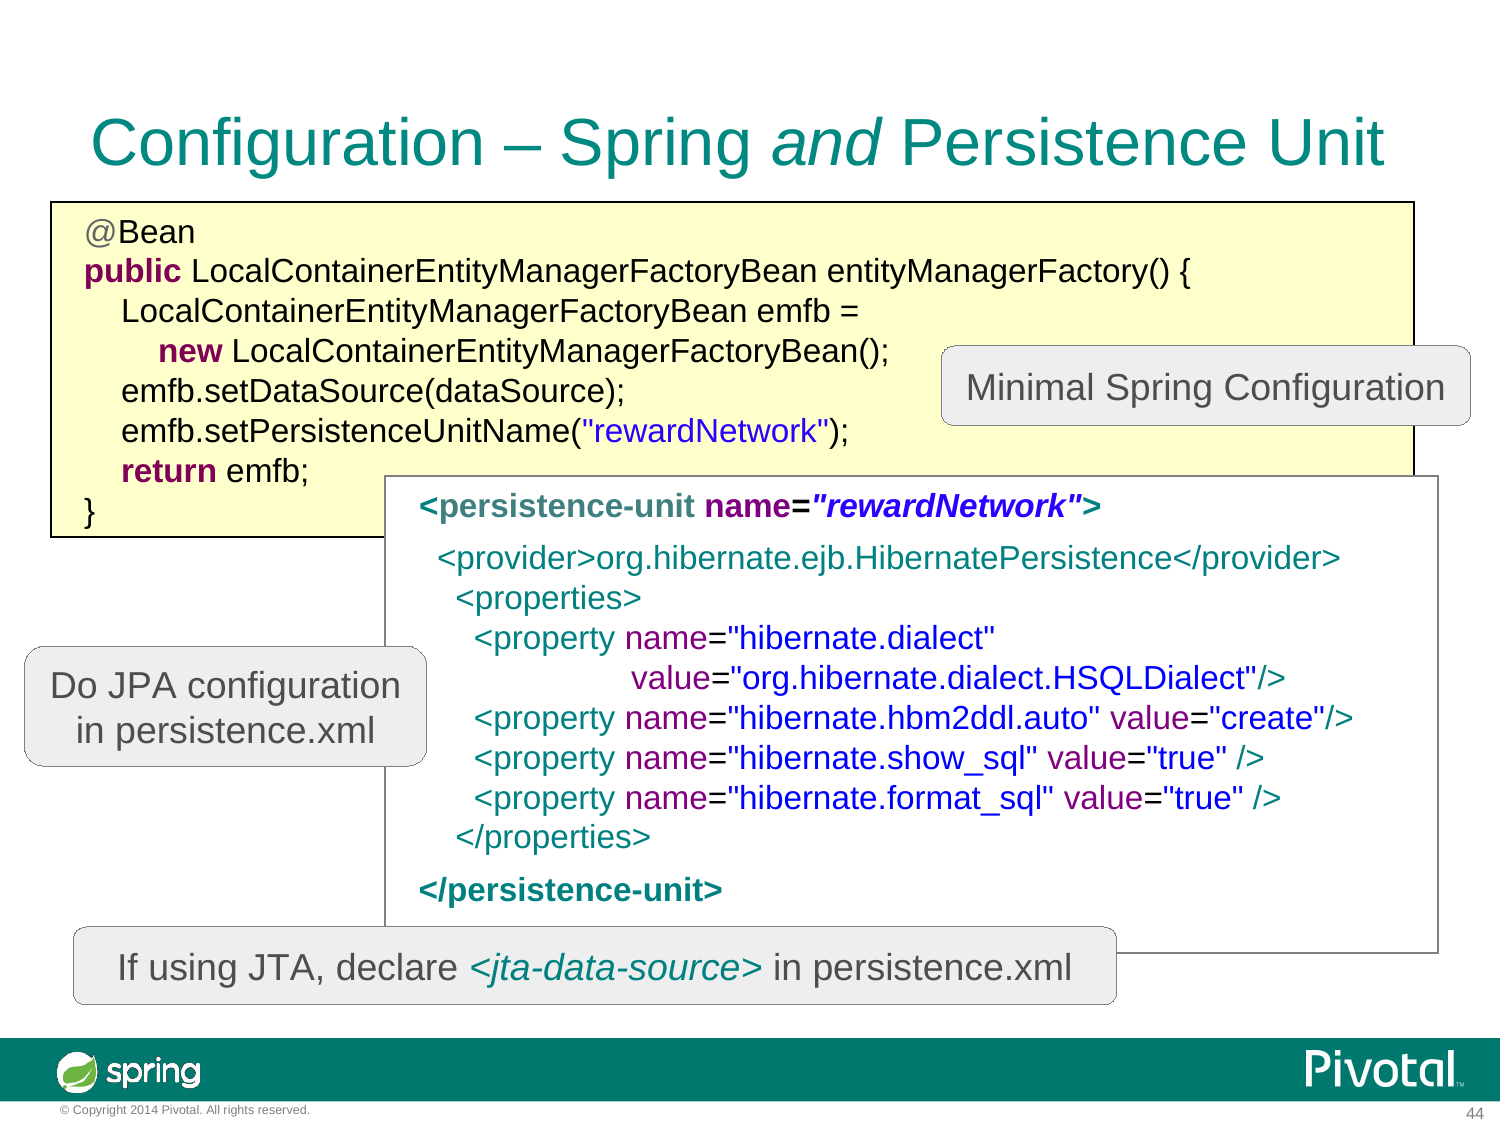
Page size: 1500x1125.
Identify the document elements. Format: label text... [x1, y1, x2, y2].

text_box If using JTA, declare <jta-data-source> in persistence.xml [73, 926, 1117, 1005]
text_box Do JPA configuration in persistence.xml [24, 646, 427, 767]
text_box @Bean public LocalContainerEntityManagerFactoryBean entityManagerFactory() { LocalContainerEntityManagerFactoryBean emfb = new LocalContainerEntityManagerFactoryBean(); emfb.setDataSource(dataSource); emfb.setPersistenceUnitName("rewardNetwork"); return emfb; } [50, 202, 1415, 537]
title Configuration – Spring and Persistence Unit [75, 45, 1426, 233]
list <persistence-unit name="rewardNetwork"> <provider>org.hibernate.ejb.HibernatePersistence</provider> <properties> <property name="hibernate.dialect" value="org.hibernate.dialect.HSQLDialect"/> <property name="hibernate.hbm2ddl.auto" value="create"/> <property name="hibernate.show_sql" value="true" /> <property name="hibernate.format_sql" value="true" /> </properties> </persistence-unit> [384, 476, 1439, 953]
text_box Minimal Spring Configuration [941, 345, 1471, 426]
picture [32, 1041, 210, 1103]
picture [1306, 1050, 1464, 1087]
